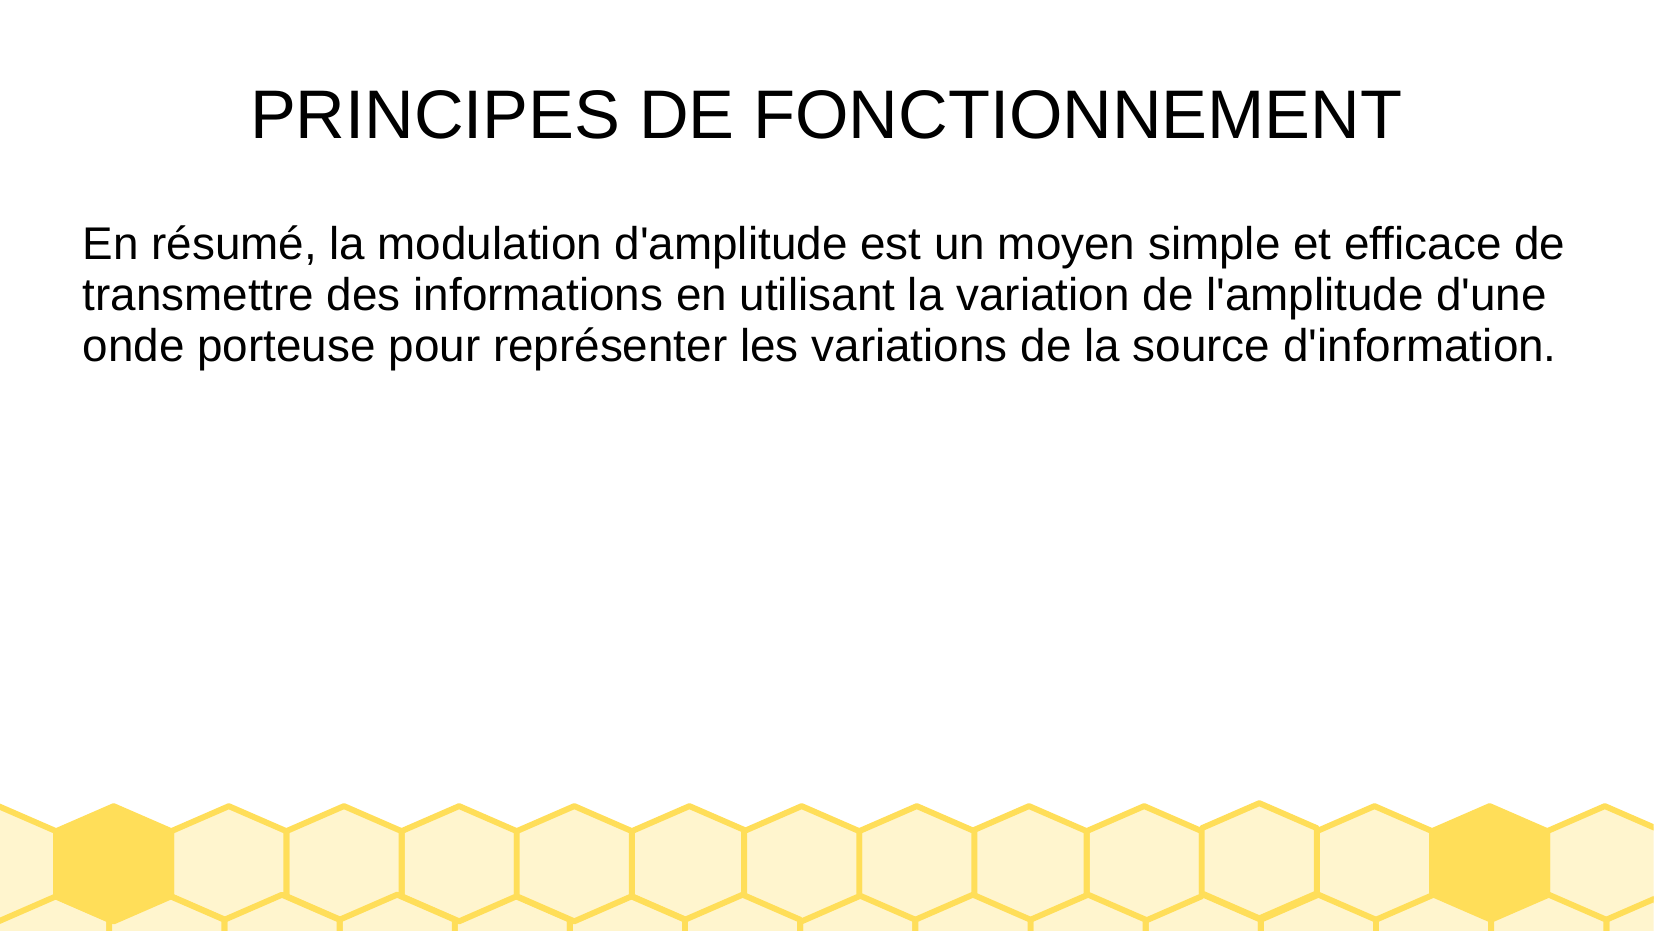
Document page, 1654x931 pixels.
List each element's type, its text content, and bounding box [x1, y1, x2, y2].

list En résumé, la modulation d'amplitude est un moyen simple et efficace de transmettre des informations en utilisant la variation de l'amplitude d'une onde porteuse pour représenter les variations de la source d'information. [82, 217, 1571, 758]
title PRINCIPES DE FONCTIONNEMENT [82, 37, 1571, 193]
